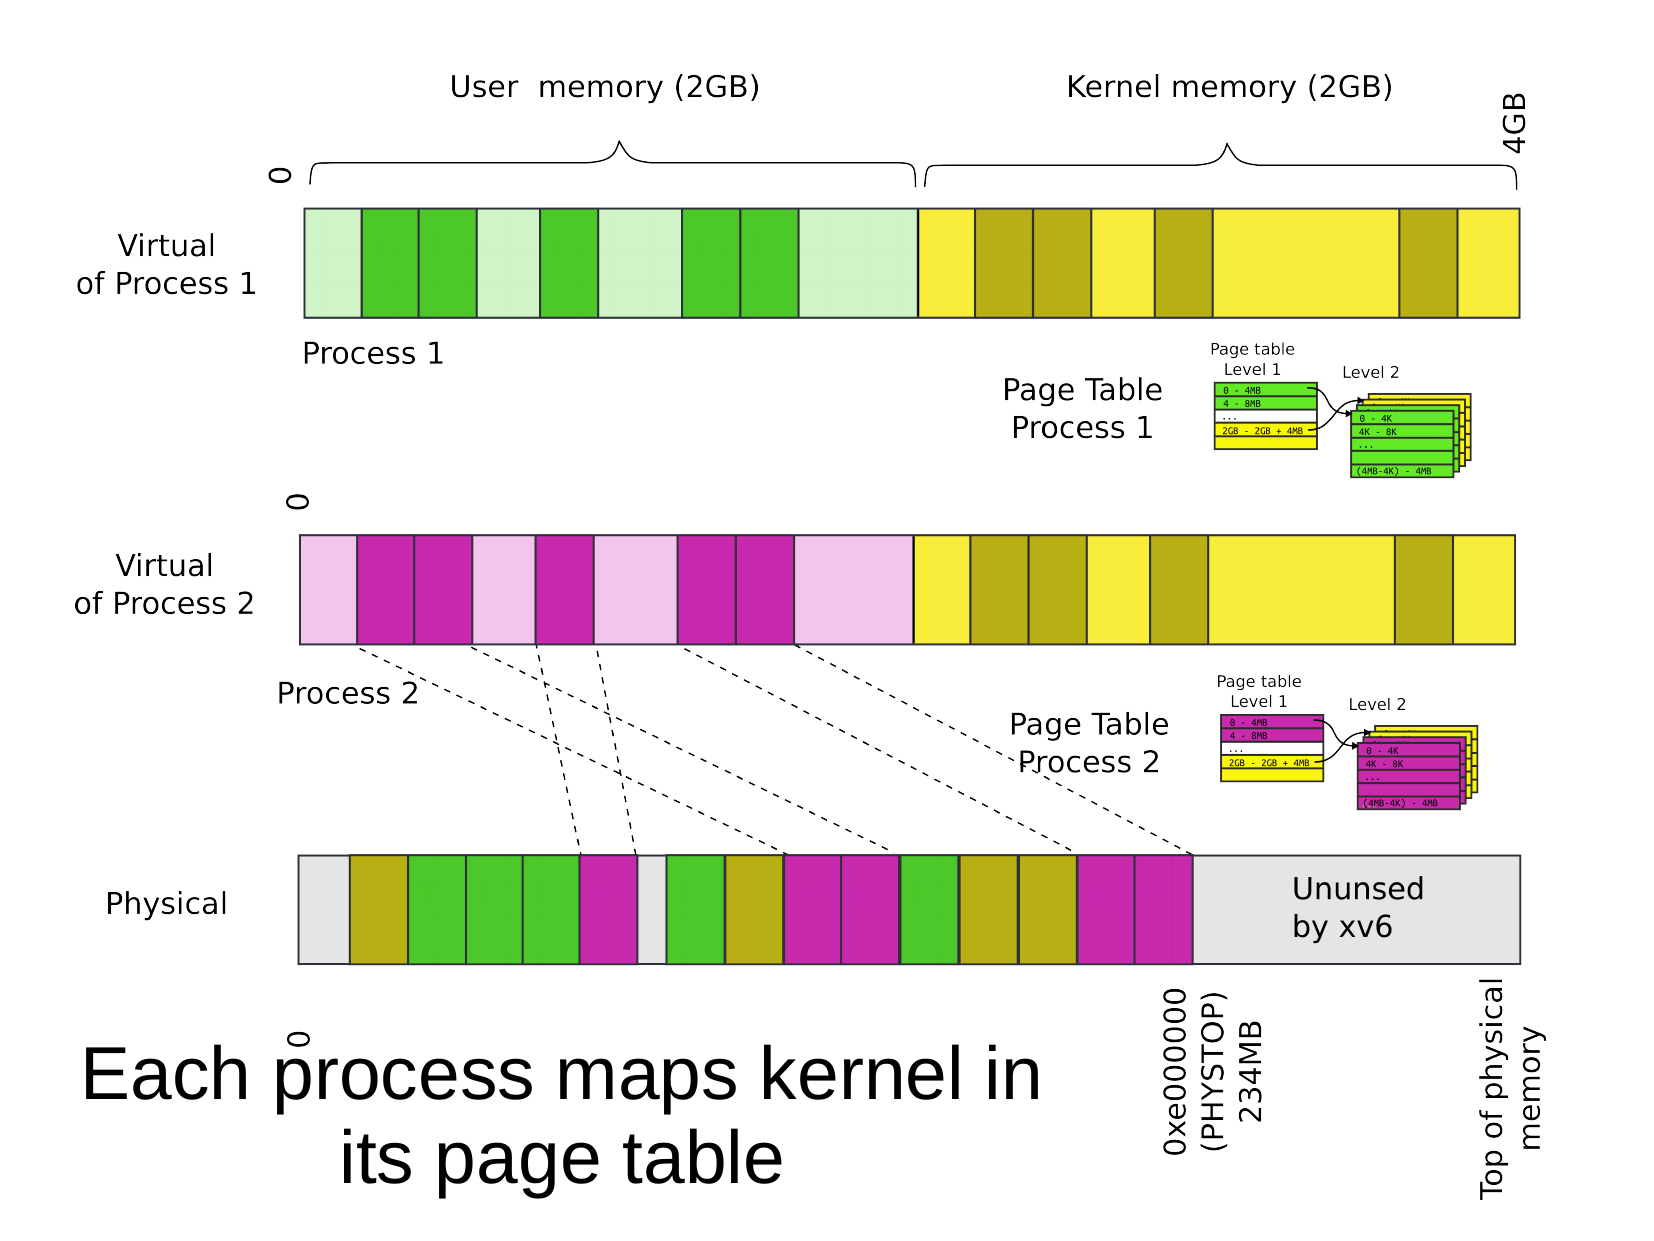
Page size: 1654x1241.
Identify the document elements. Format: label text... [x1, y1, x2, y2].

title Each process maps kernel in its page table [75, 1031, 1051, 1200]
picture [75, 74, 1546, 1201]
